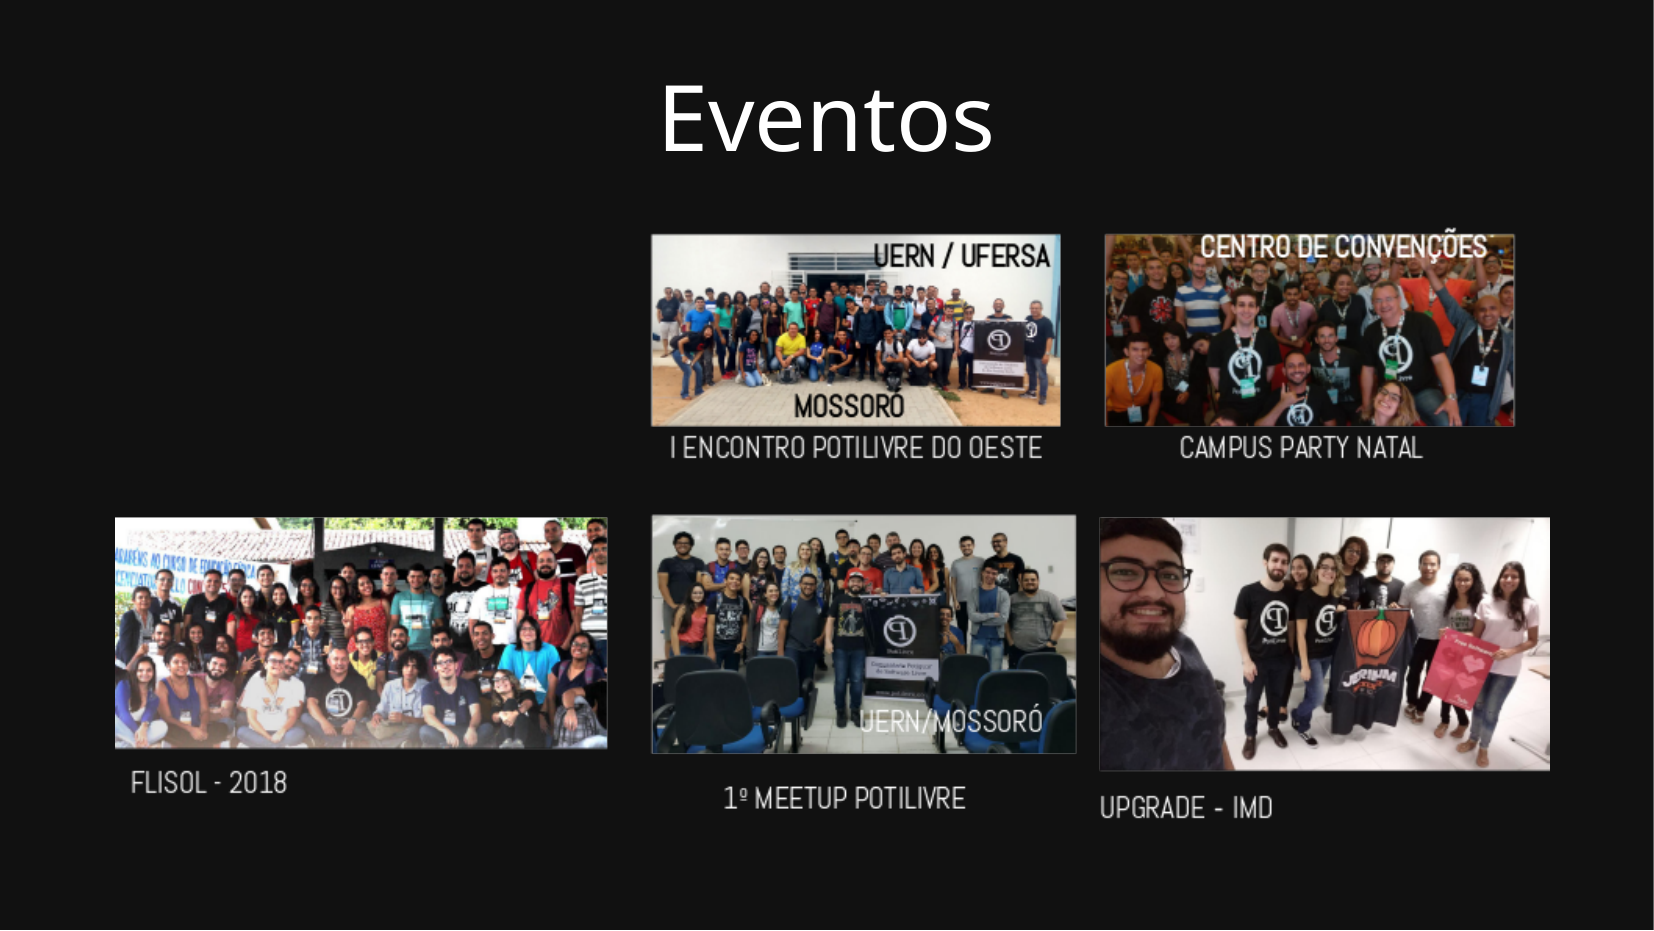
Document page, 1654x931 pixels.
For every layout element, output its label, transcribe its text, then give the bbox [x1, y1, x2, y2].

picture [115, 214, 1550, 837]
text_box Eventos [82, 37, 1571, 193]
